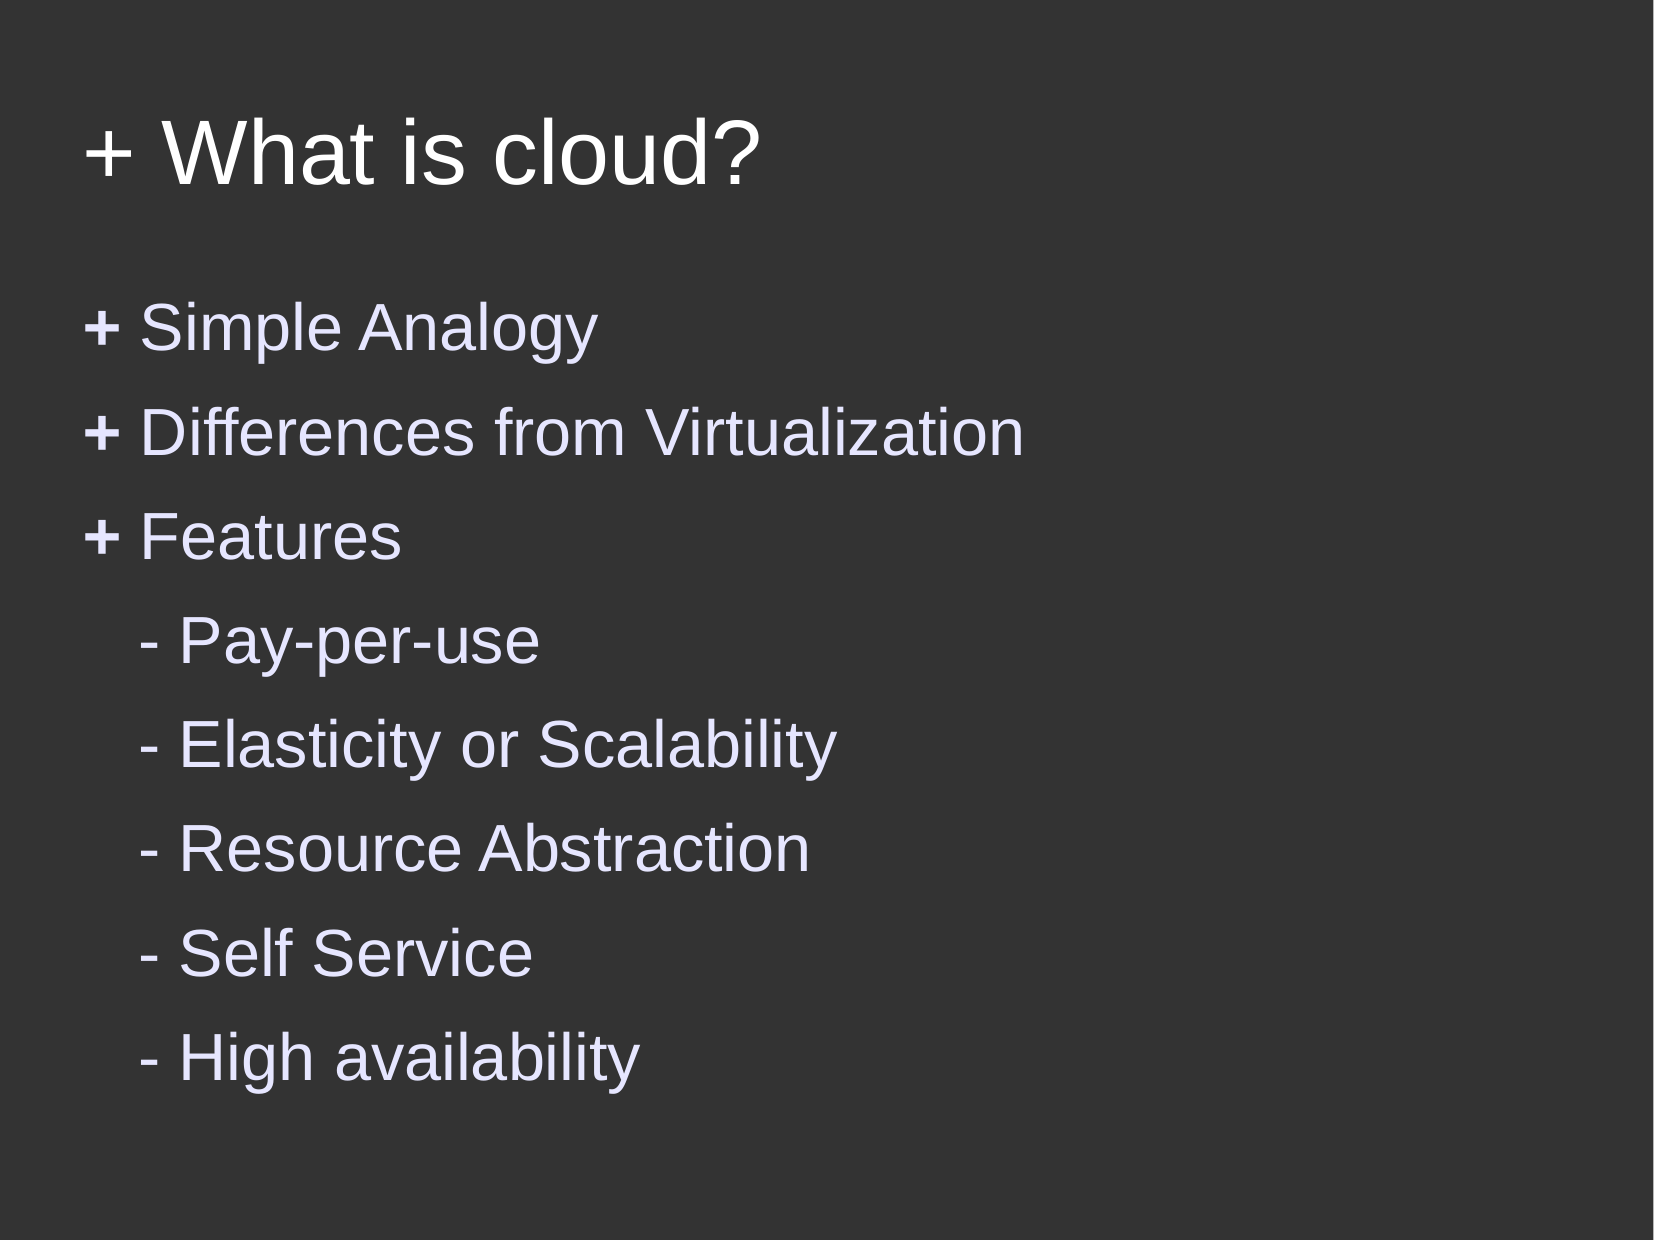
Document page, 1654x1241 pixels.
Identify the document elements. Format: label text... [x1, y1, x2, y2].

list + Simple Analogy + Differences from Virtualization + Features - Pay-per-use - Elasticity or Scalability - Resource Abstraction - Self Service - High availability [82, 290, 1538, 1134]
title + What is cloud? [82, 49, 1571, 257]
